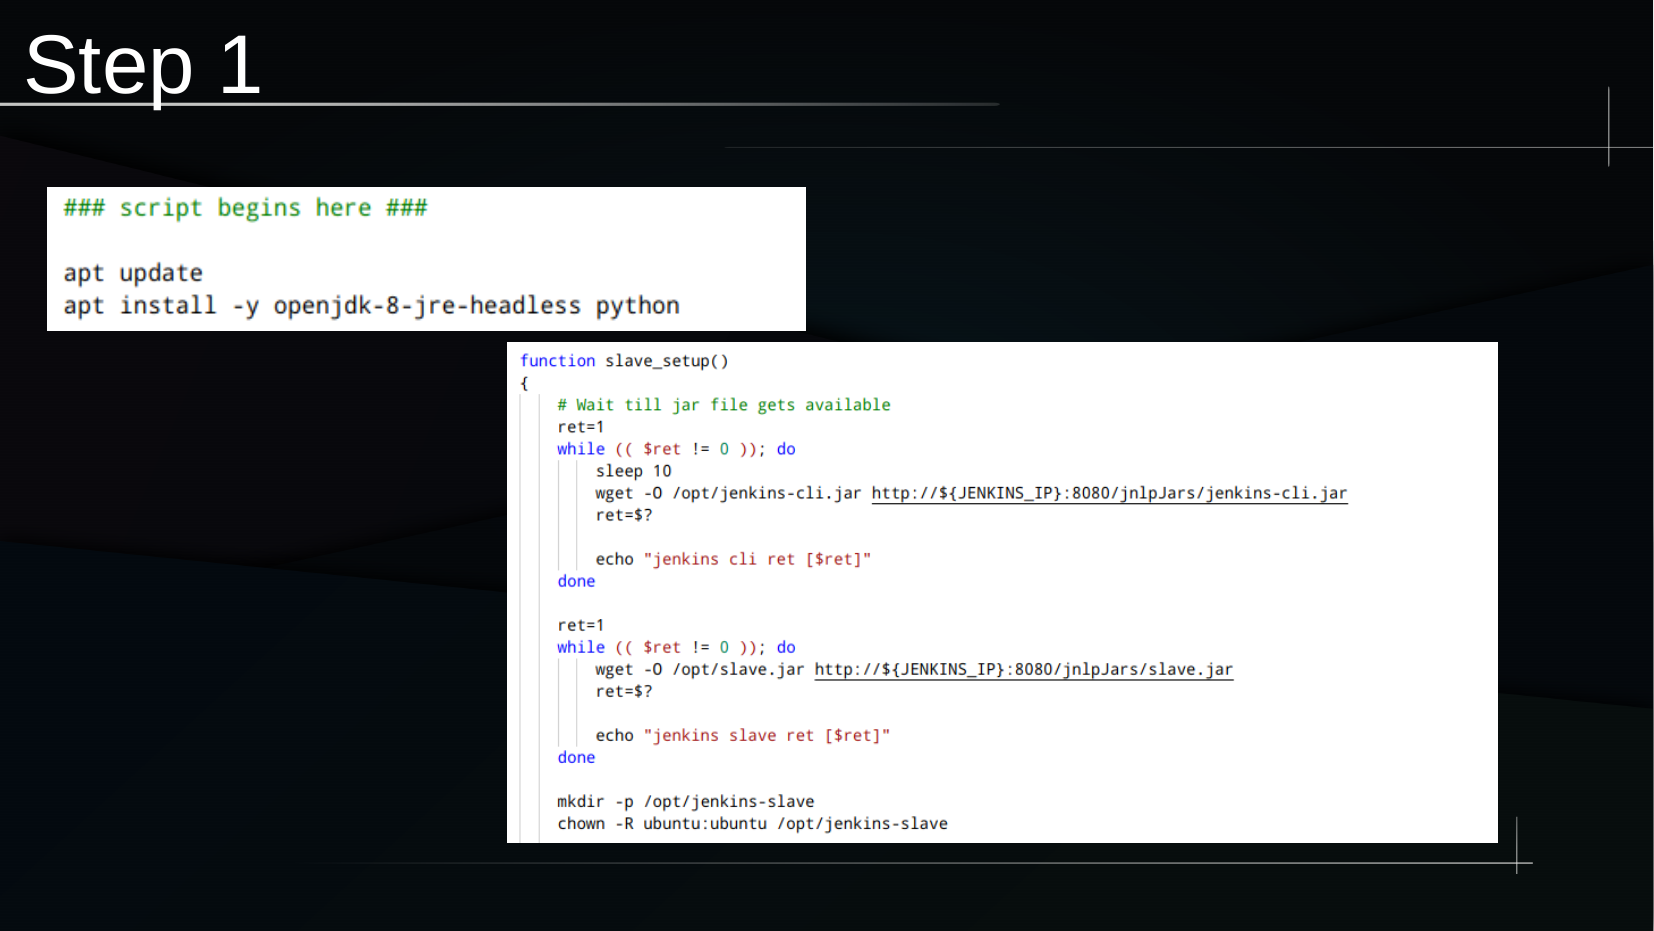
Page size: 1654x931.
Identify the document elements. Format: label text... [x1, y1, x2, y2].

picture [0, 0, 1654, 931]
title Step 1 [23, 11, 1589, 119]
